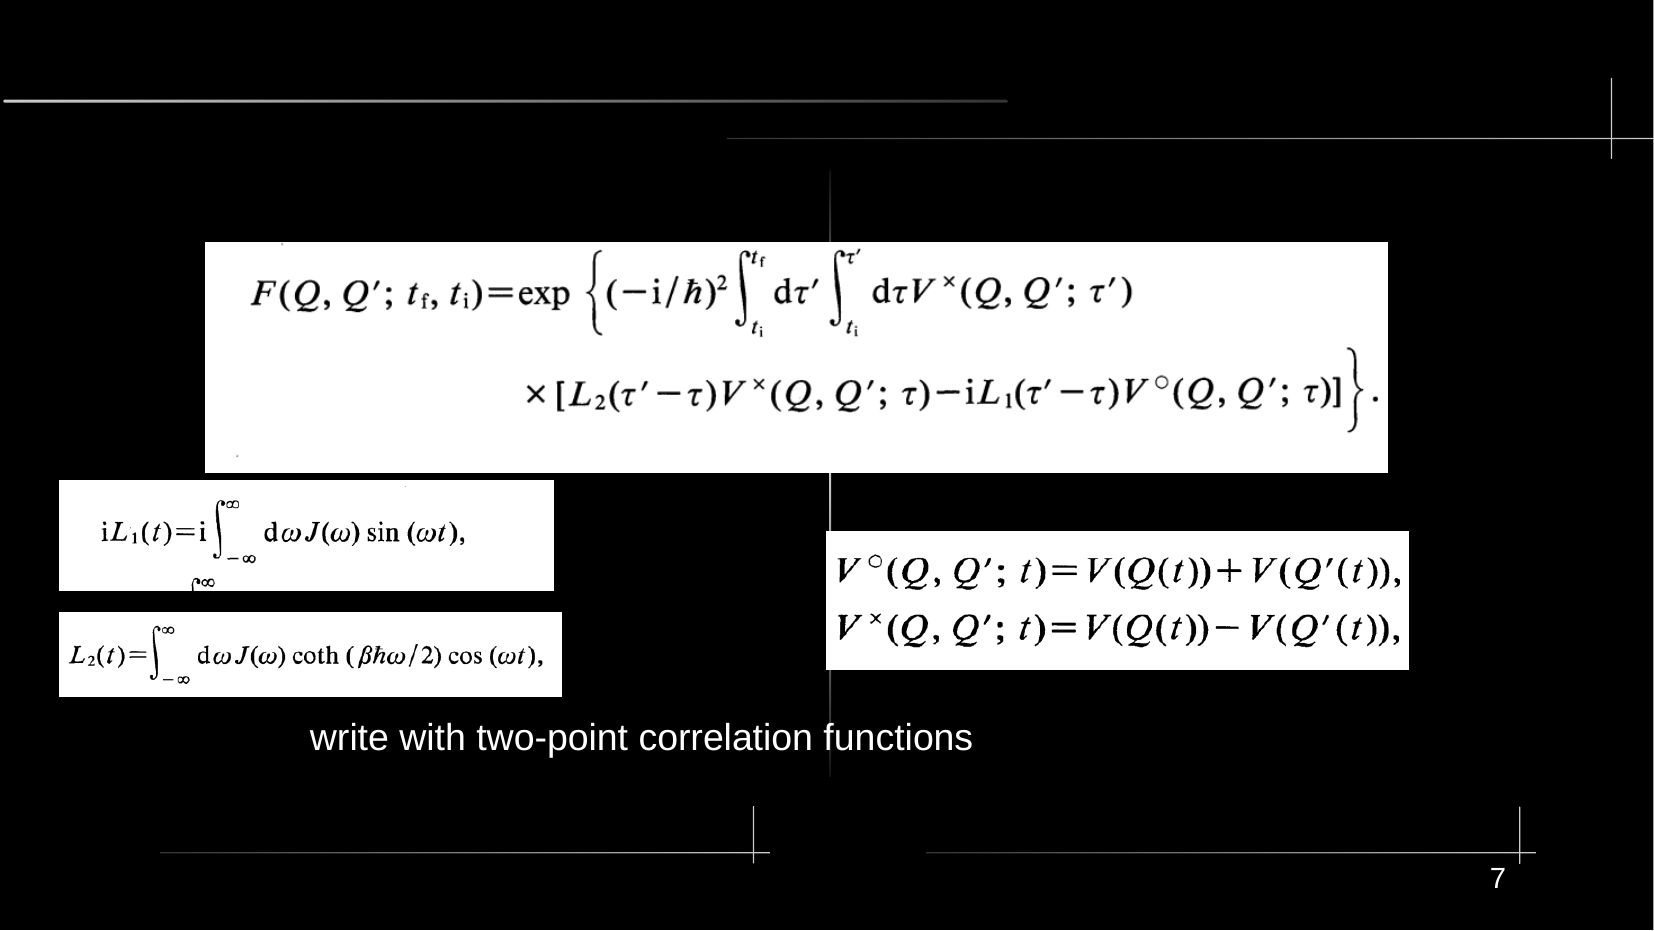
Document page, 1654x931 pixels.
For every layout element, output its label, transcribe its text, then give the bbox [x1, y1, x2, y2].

picture [826, 531, 1409, 670]
text_box write with two-point correlation functions [295, 708, 1506, 827]
picture [205, 242, 1388, 473]
picture [59, 612, 562, 697]
picture [59, 480, 554, 591]
